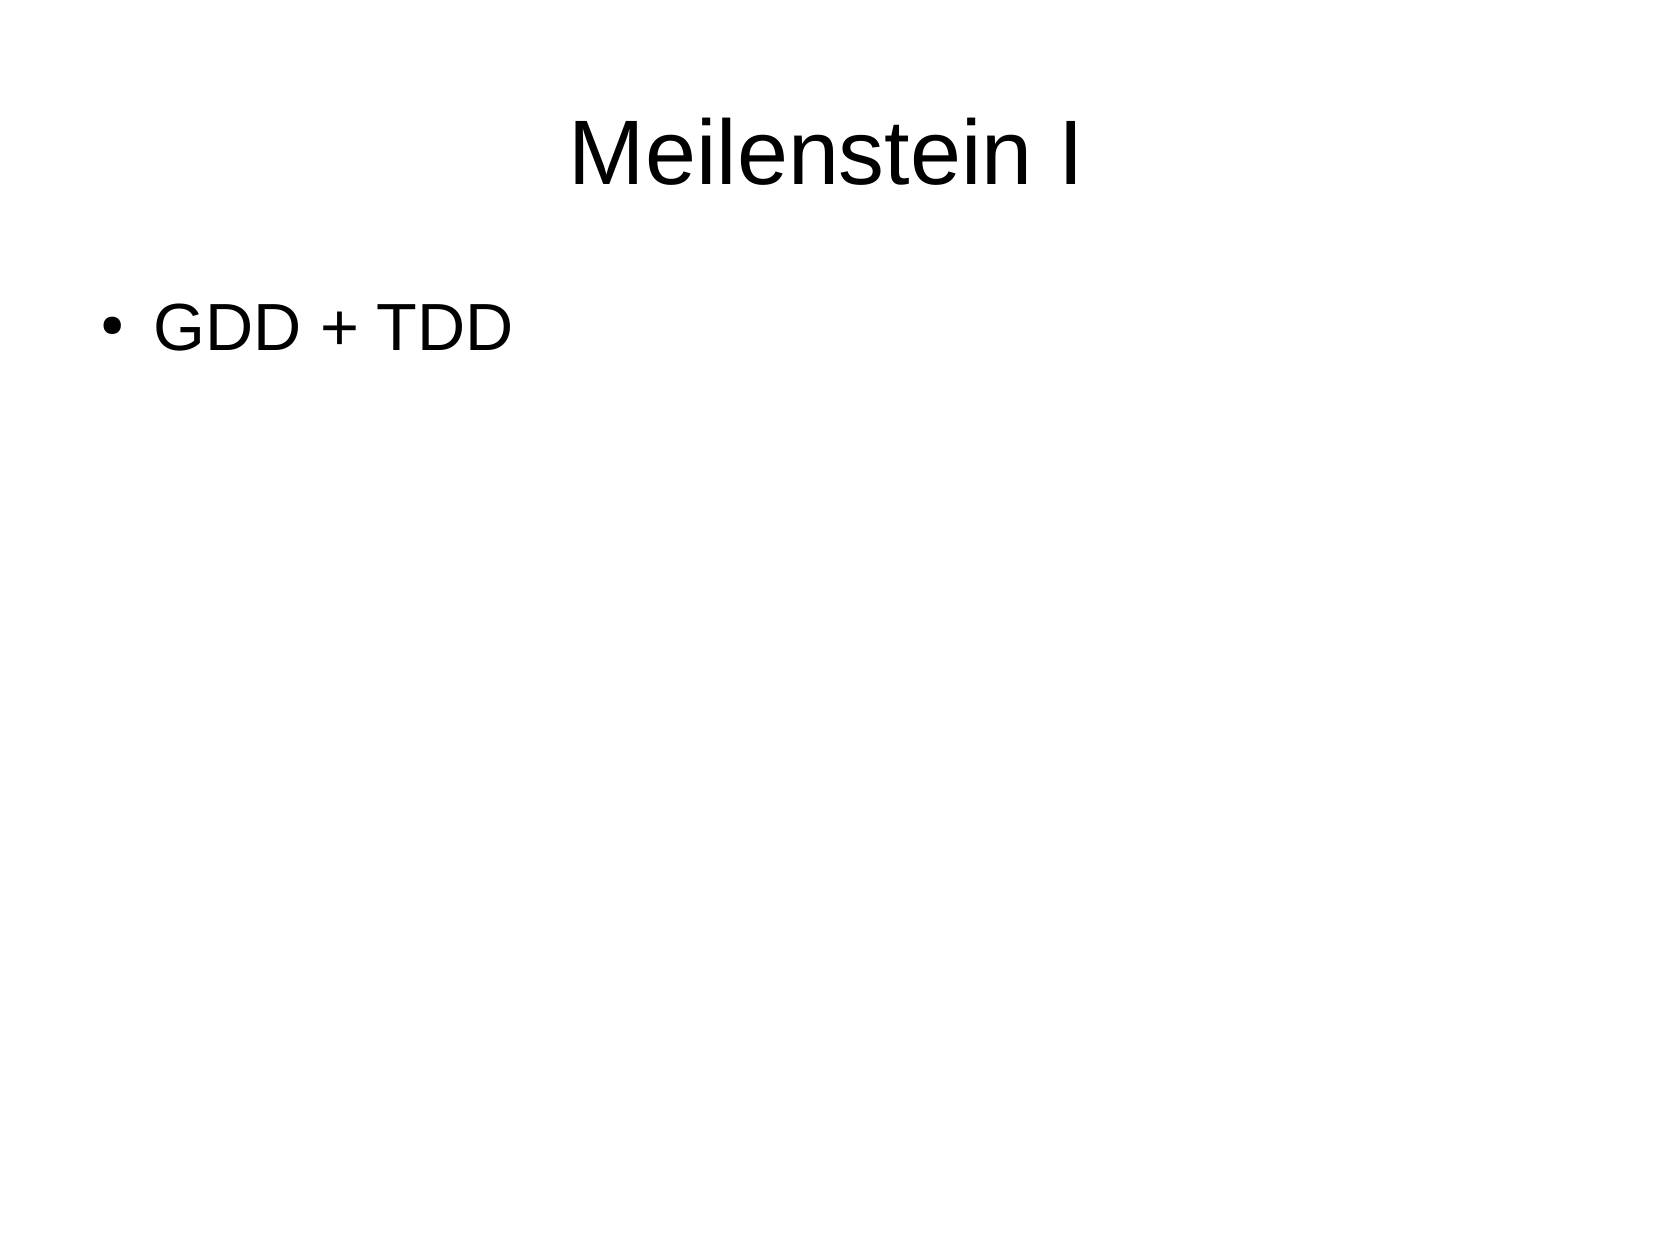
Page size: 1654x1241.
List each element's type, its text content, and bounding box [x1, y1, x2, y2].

title Meilenstein I [82, 49, 1571, 257]
list GDD + TDD [82, 290, 1571, 1109]
